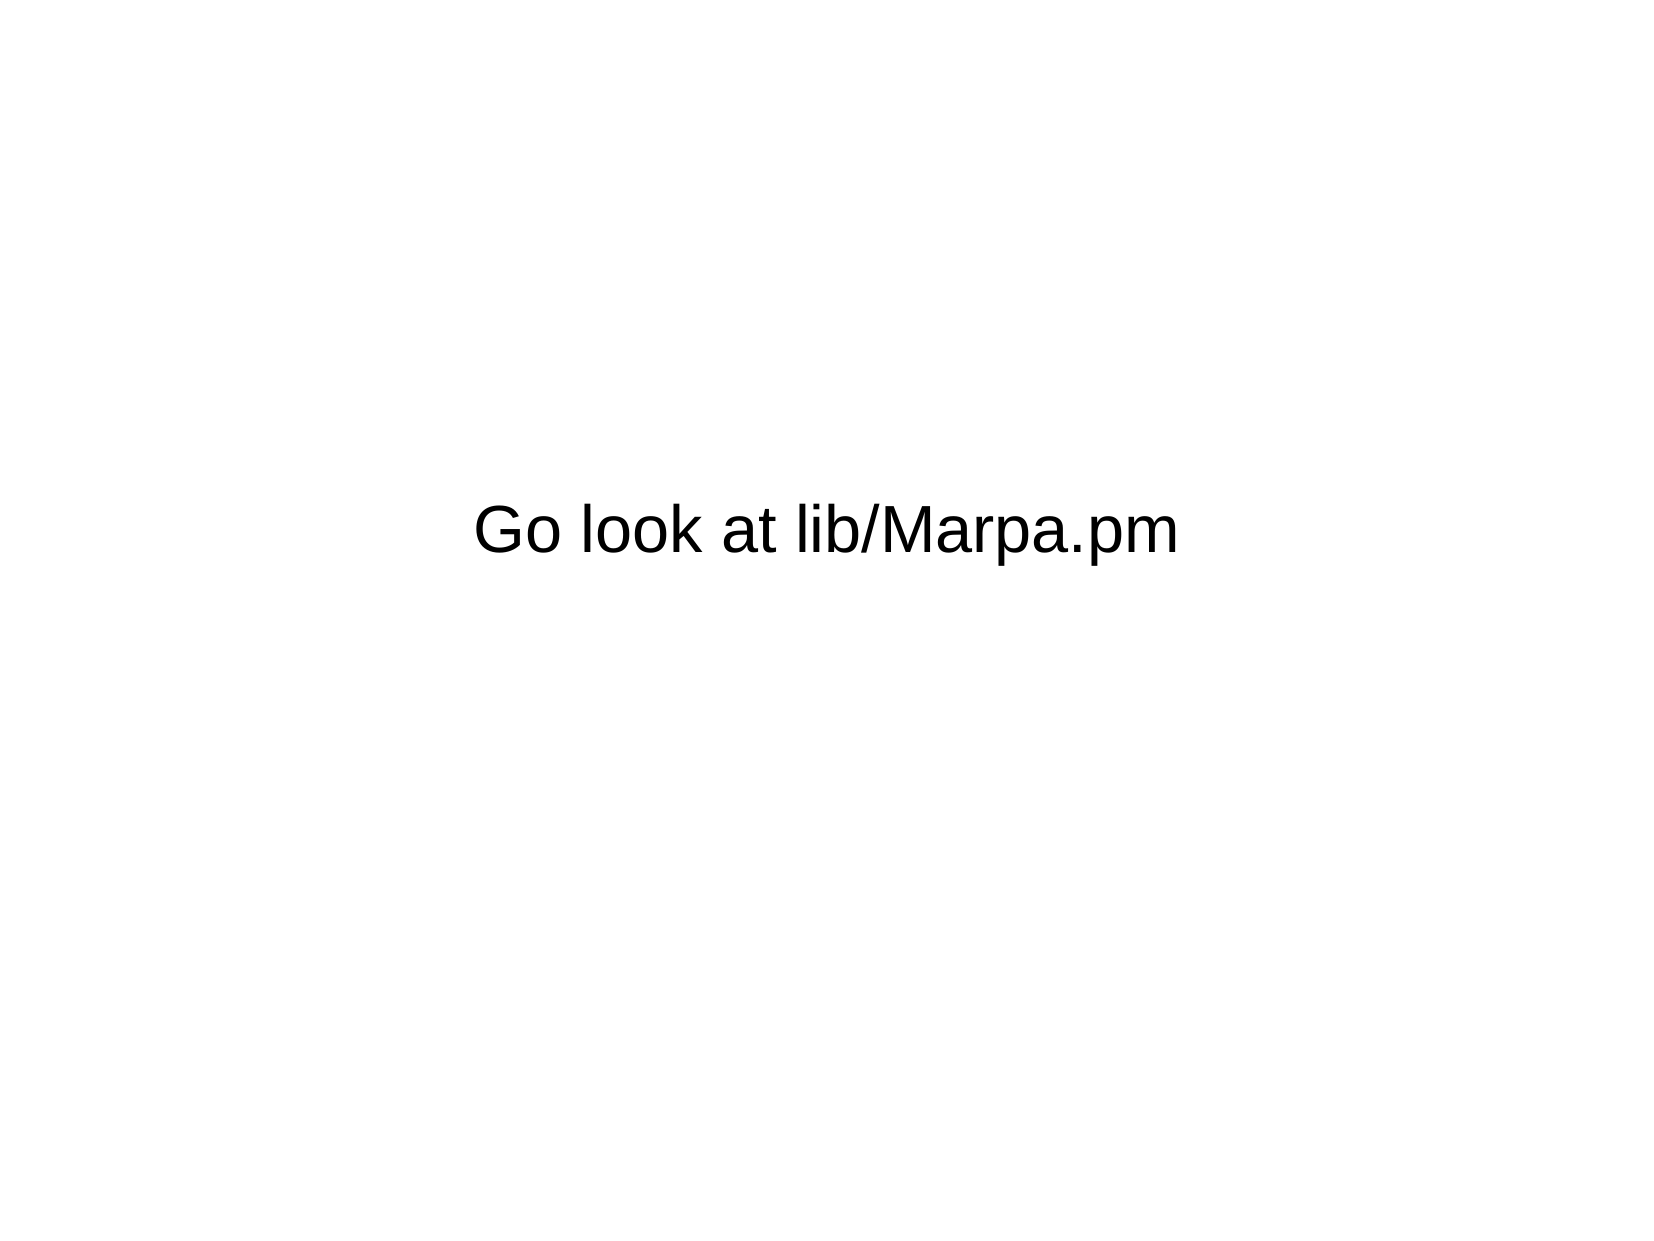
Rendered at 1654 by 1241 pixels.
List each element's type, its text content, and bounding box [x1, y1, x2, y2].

subtitle Go look at lib/Marpa.pm [82, 49, 1571, 1010]
